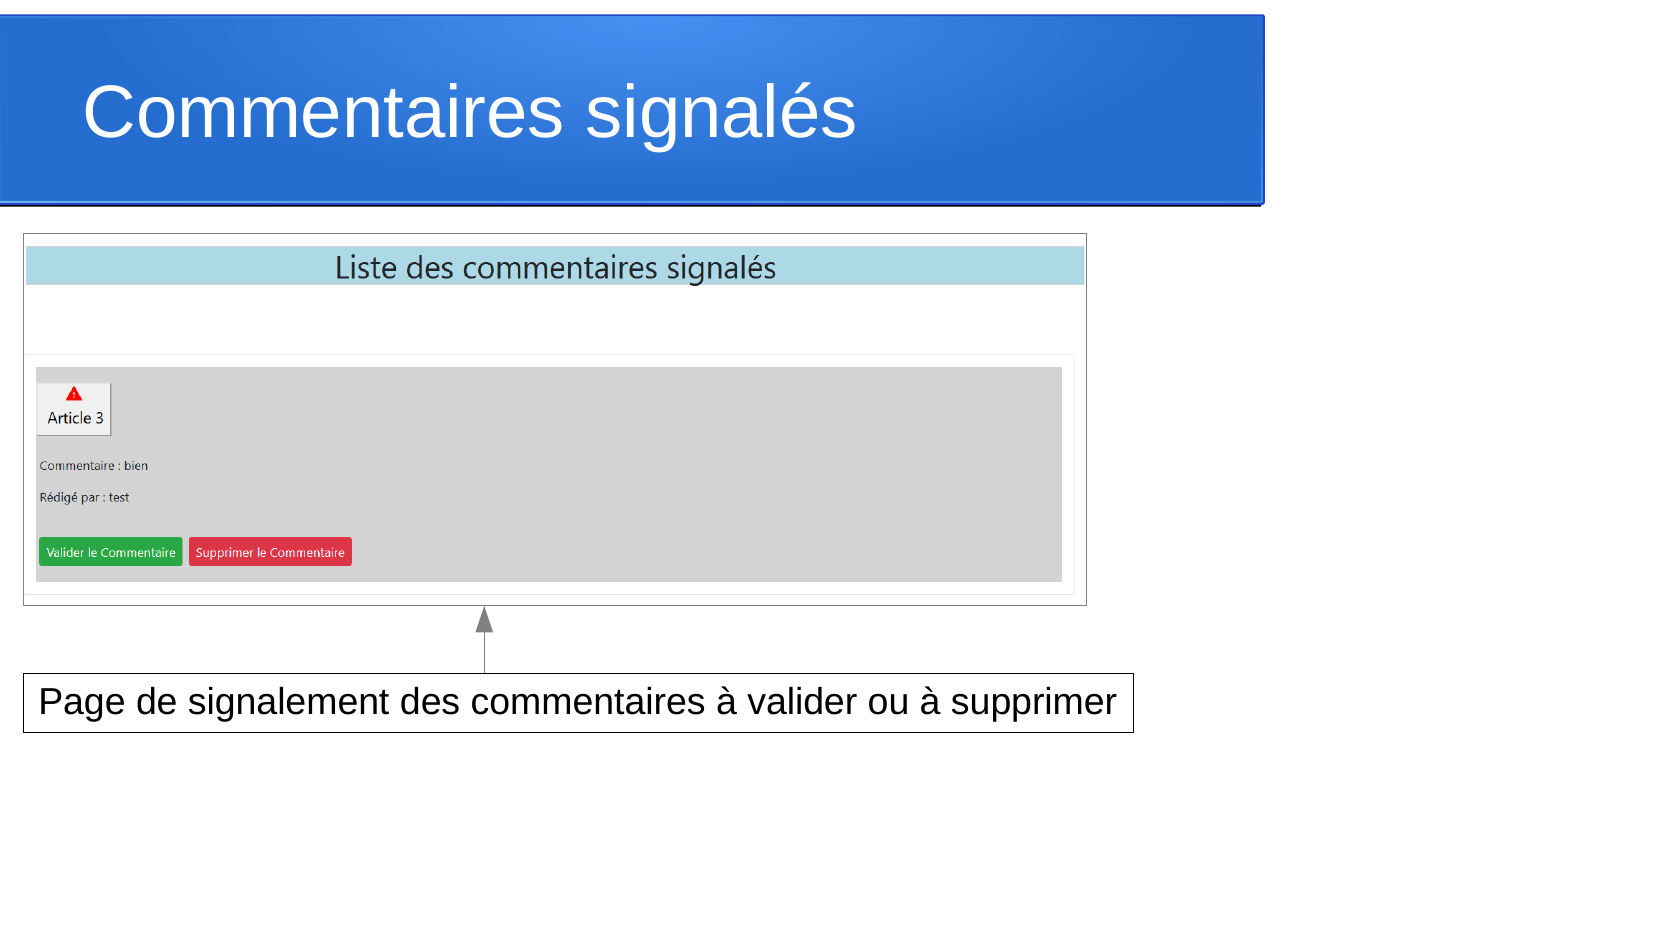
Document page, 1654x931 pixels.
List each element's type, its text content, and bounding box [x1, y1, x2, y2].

text_box Page de signalement des commentaires à valider ou à supprimer [23, 673, 1134, 733]
title Commentaires signalés [82, 35, 1235, 189]
picture [23, 233, 1087, 606]
